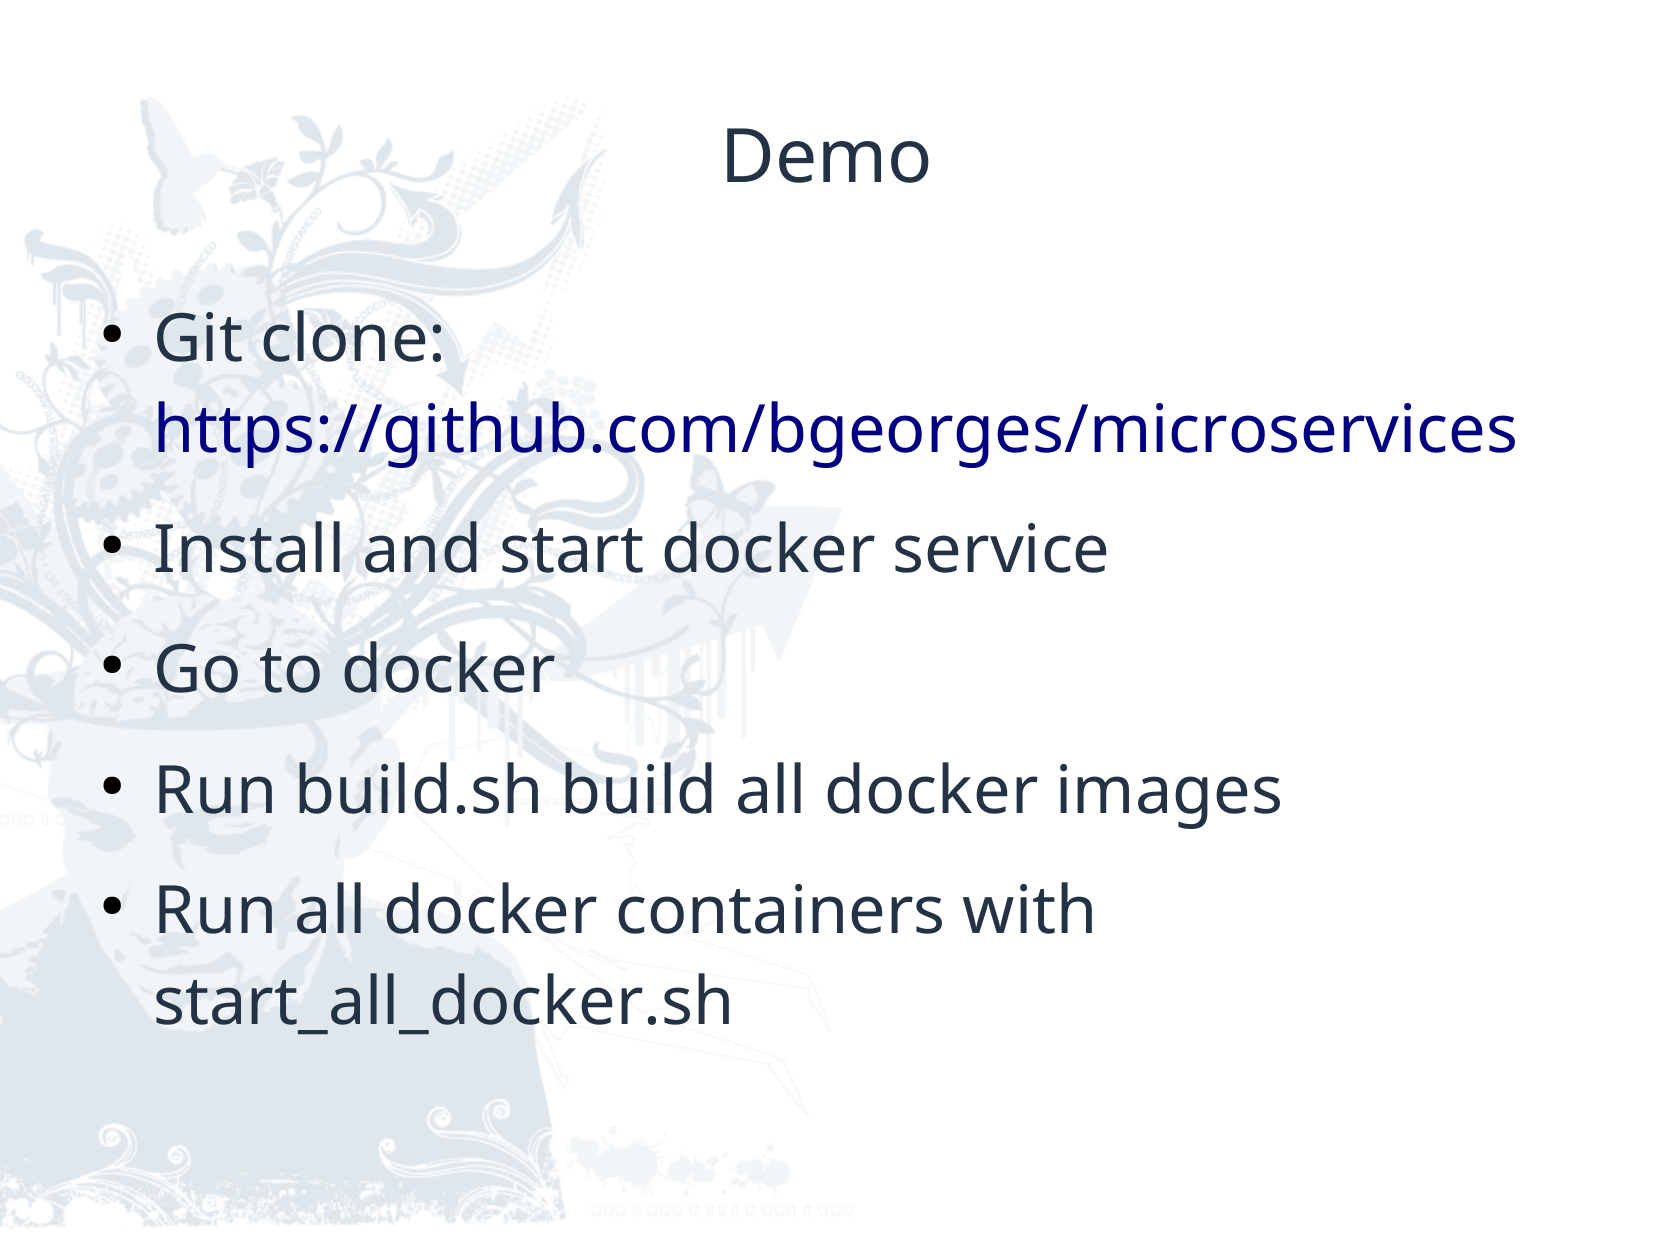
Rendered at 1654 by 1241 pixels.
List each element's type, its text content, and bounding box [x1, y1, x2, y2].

picture [0, 0, 1654, 1241]
list Git clone: https://github.com/bgeorges/microservices Install and start docker service Go to docker Run build.sh build all docker images Run all docker containers with start_all_docker.sh [82, 290, 1571, 1109]
title Demo [82, 49, 1571, 257]
